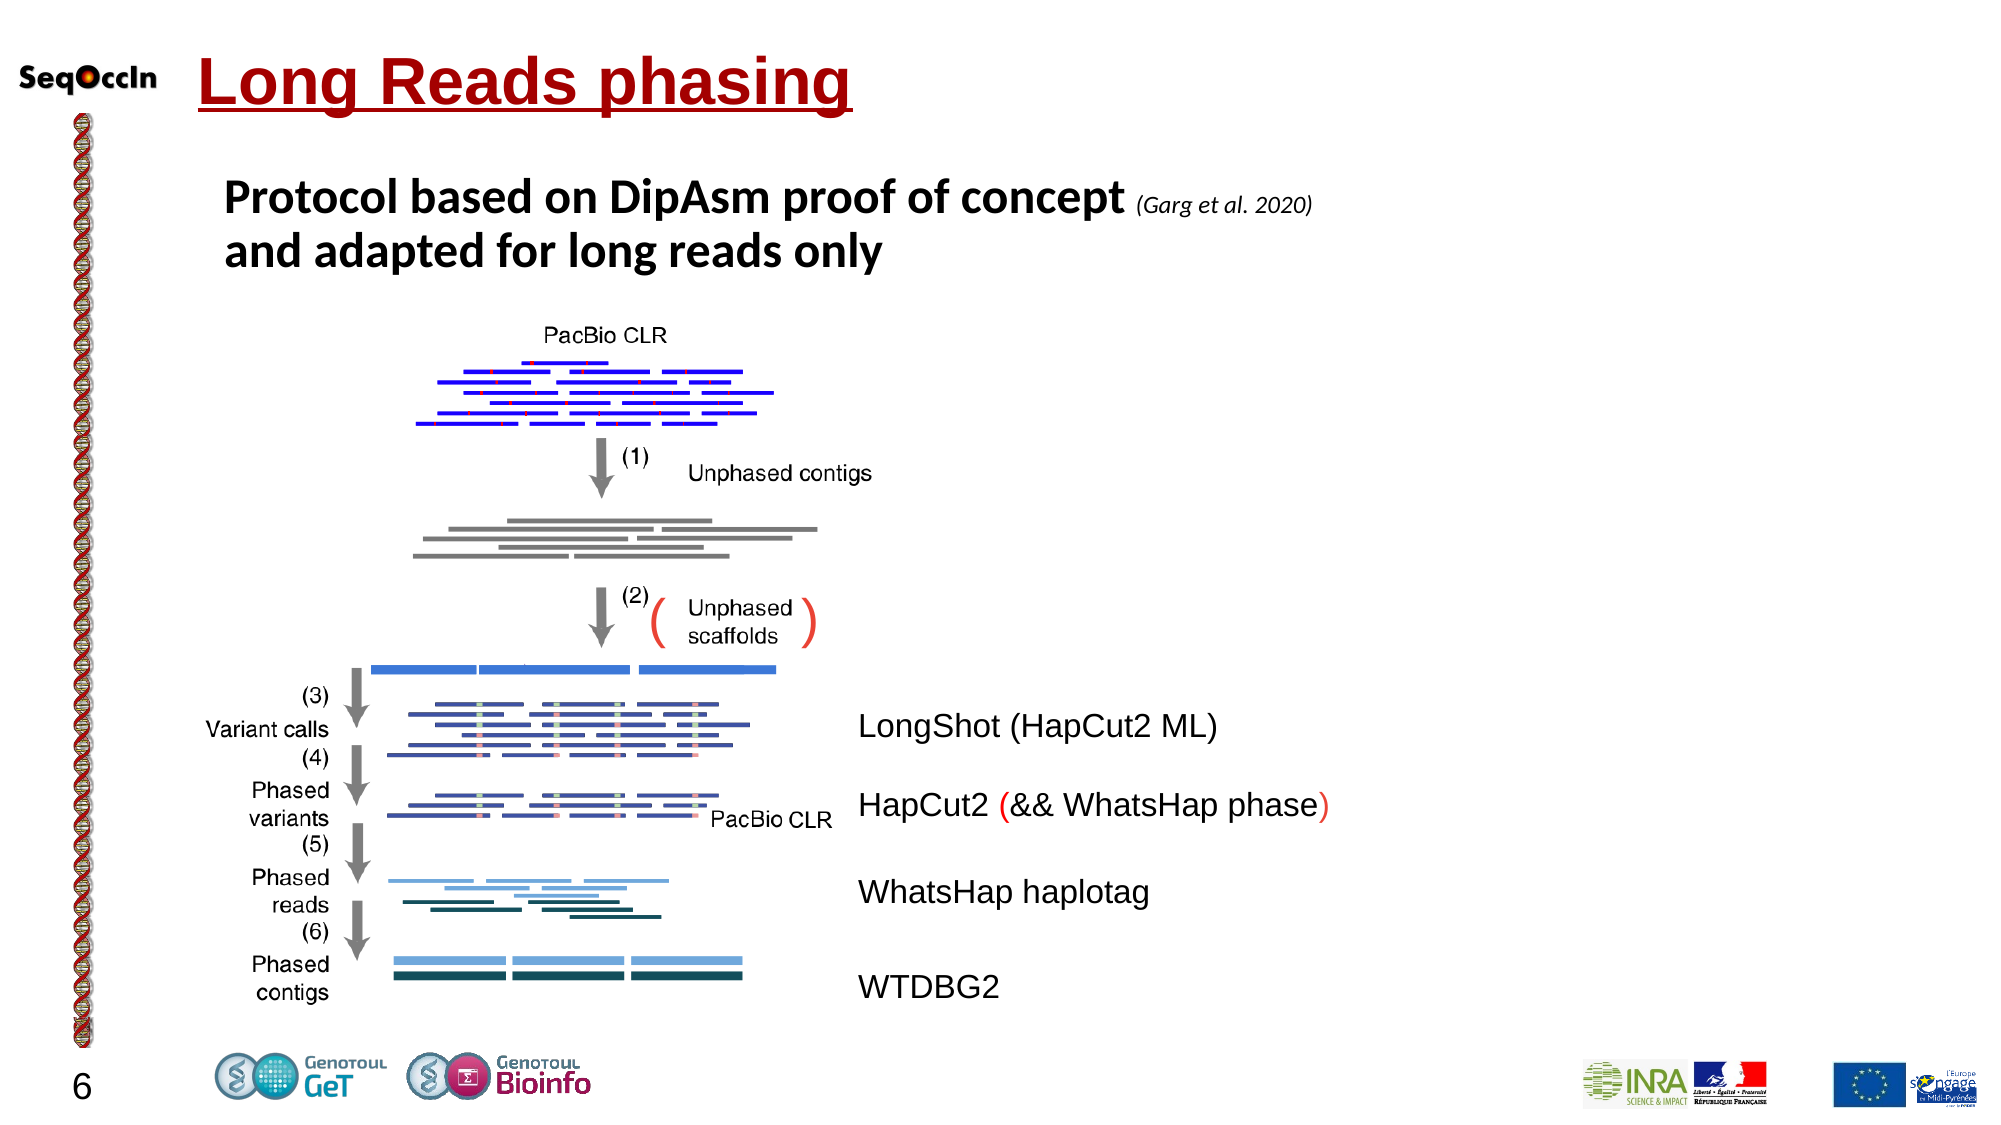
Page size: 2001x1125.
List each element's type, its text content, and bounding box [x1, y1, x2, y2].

picture [74, 113, 91, 1048]
text_box HapCut2 (&& WhatsHap phase) [843, 768, 1681, 839]
picture [1832, 1061, 1983, 1111]
text_box ( ) [633, 568, 854, 664]
picture [400, 1046, 597, 1106]
picture [176, 308, 918, 1036]
text_box WTDBG2 [843, 949, 1537, 1020]
text_box LongShot (HapCut2 ML) [843, 689, 1681, 760]
picture [13, 58, 162, 99]
text_box Protocol based on DipAsm proof of concept (Garg et al. 2020) and adapted for long reads only [212, 164, 1337, 374]
picture [1581, 1059, 1689, 1109]
text_box WhatsHap haplotag [843, 855, 1681, 925]
picture [208, 1046, 392, 1106]
text_box Long Reads phasing [183, 30, 1837, 144]
picture [1693, 1060, 1767, 1105]
